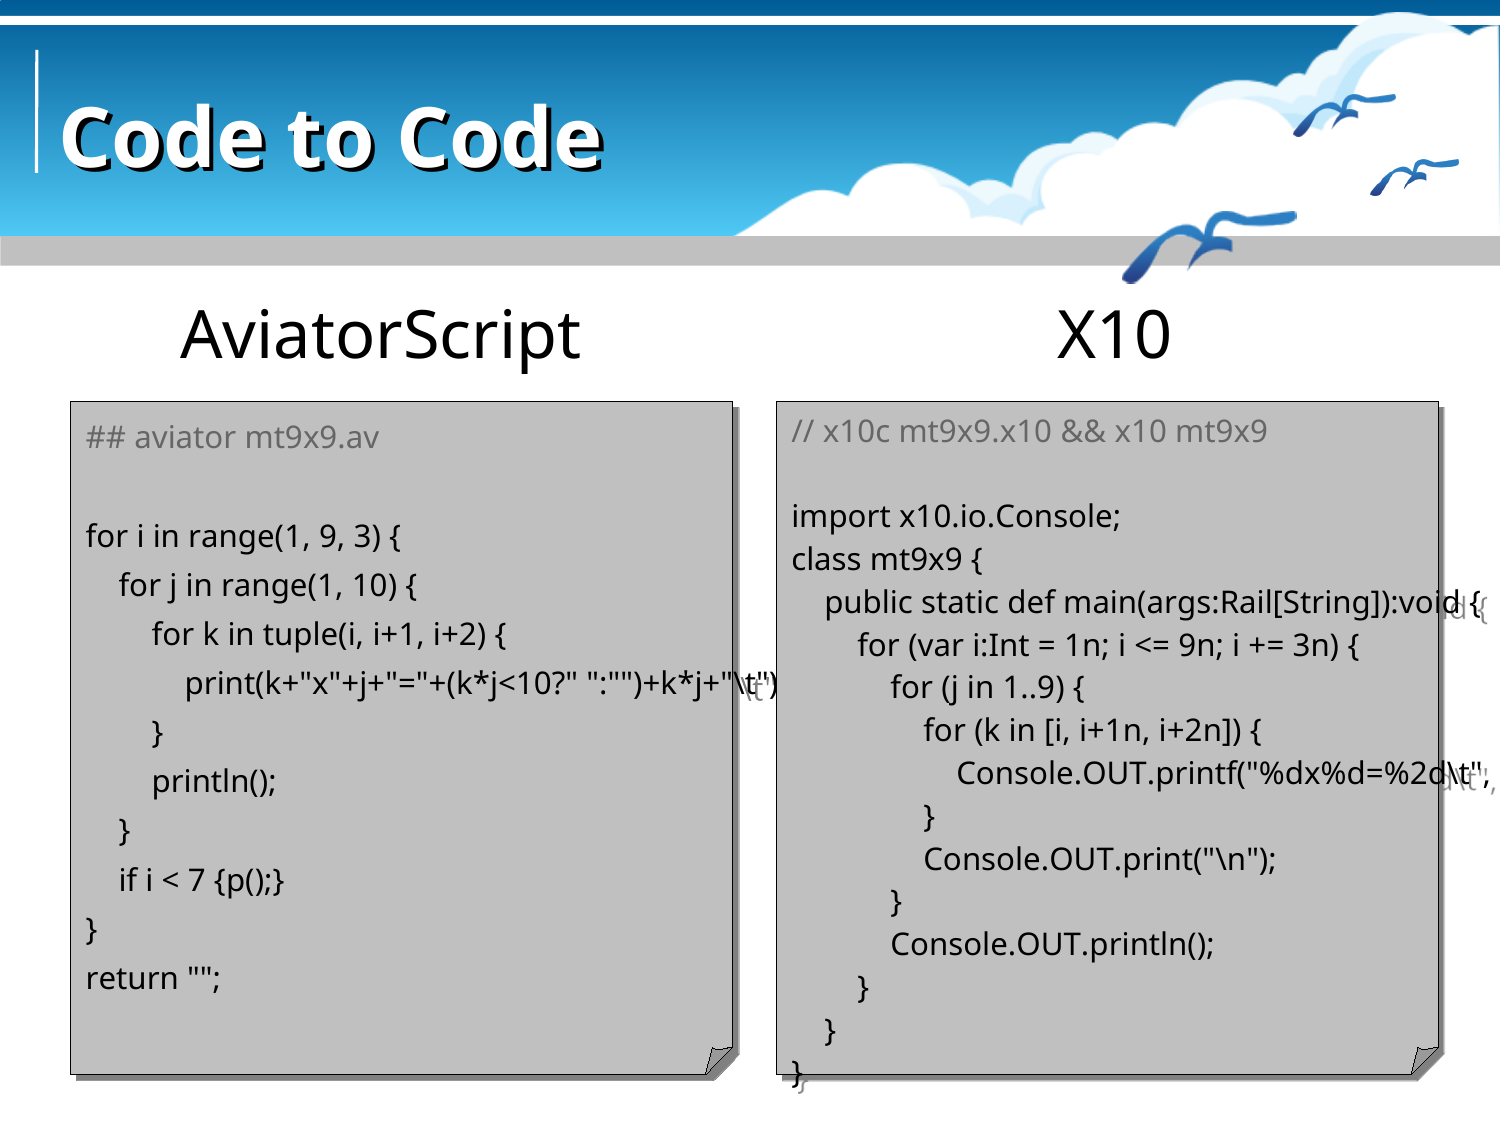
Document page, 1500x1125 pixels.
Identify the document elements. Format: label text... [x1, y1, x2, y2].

text_box // x10c mt9x9.x10 && x10 mt9x9 import x10.io.Console; class mt9x9 { public static def main(args:Rail[String]):void { for (var i:Int = 1n; i <= 9n; i += 3n) { for (j in 1..9) { for (k in [i, i+1n, i+2n]) { Console.OUT.printf("%dx%d=%2d\t", k, j, k*j); } Console.OUT.print("\n"); } Console.OUT.println(); } } } [776, 401, 1439, 1075]
picture [730, 12, 1500, 284]
text_box X10 [1042, 283, 1211, 388]
text_box ## aviator mt9x9.av for i in range(1, 9, 3) { for j in range(1, 10) { for k in tuple(i, i+1, i+2) { print(k+"x"+j+"="+(k*j<10?" ":"")+k*j+"\t"); } println(); } if i < 7 {p();} } return ""; [70, 401, 733, 1075]
text_box AviatorScript [165, 283, 680, 388]
title Code to Code [59, 86, 1465, 186]
